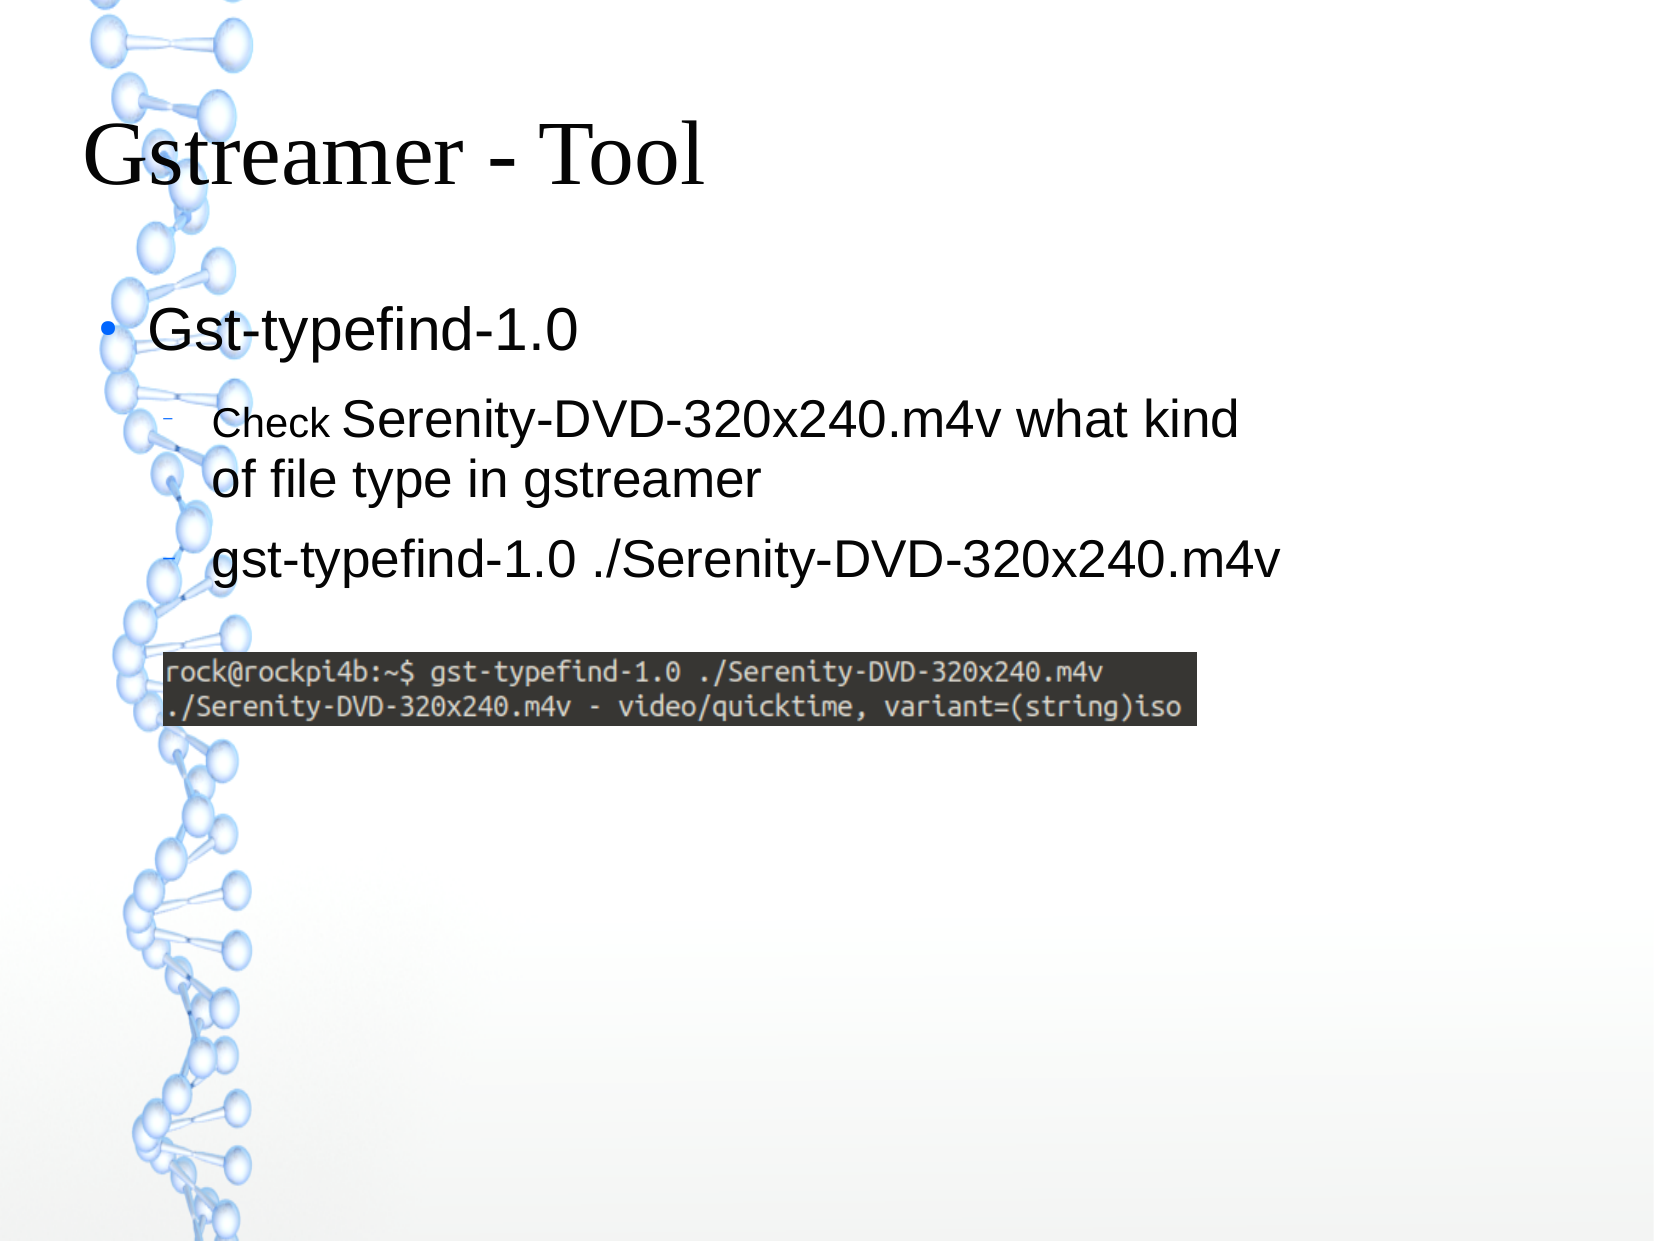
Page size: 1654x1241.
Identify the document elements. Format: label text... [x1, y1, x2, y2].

title Gstreamer - Tool [82, 94, 1264, 213]
list Gst-typefind-1.0 Check Serenity-DVD-320x240.m4v what kind of file type in gstreamer gst-typefind-1.0 ./Serenity-DVD-320x240.m4v [82, 295, 1284, 624]
picture [0, 0, 1654, 1241]
